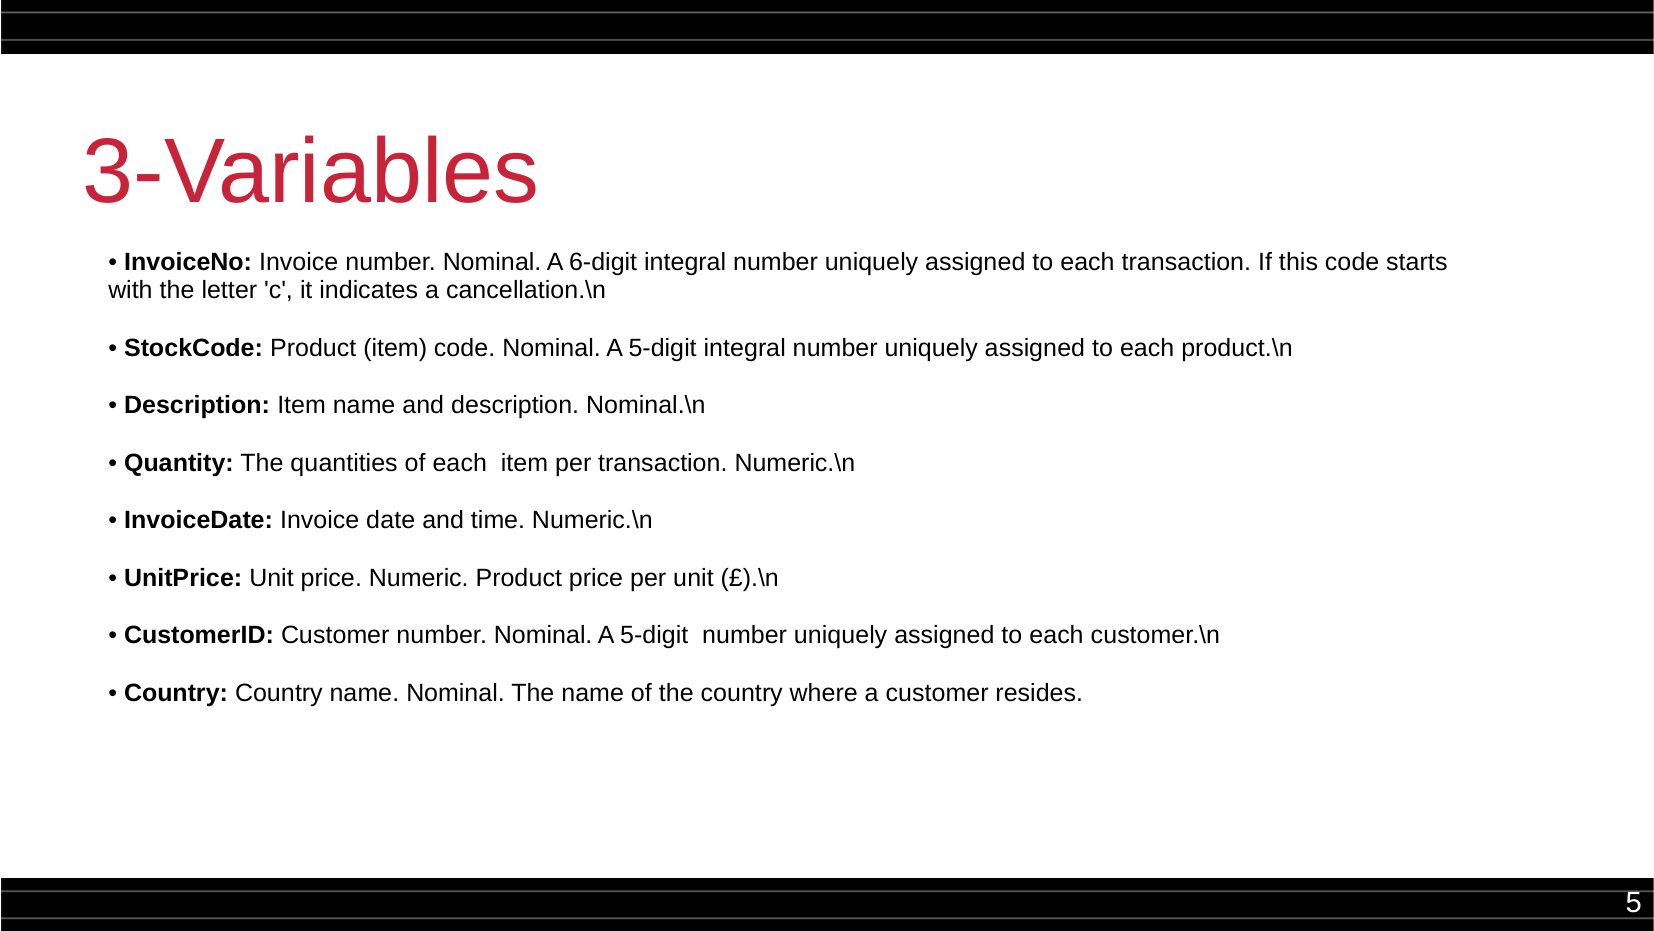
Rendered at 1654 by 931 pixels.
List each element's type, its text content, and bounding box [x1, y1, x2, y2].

picture [1, 0, 1654, 54]
picture [1, 878, 1654, 931]
list • InvoiceNo: Invoice number. Nominal. A 6-digit integral number uniquely assigned to each transaction. If this code starts with the letter 'c', it indicates a cancellation.\n • StockCode: Product (item) code. Nominal. A 5-digit integral number uniquely assigned to each product.\n • Description: Item name and description. Nominal.\n • Quantity: The quantities of each item per transaction. Numeric.\n • InvoiceDate: Invoice date and time. Numeric.\n • UnitPrice: Unit price. Numeric. Product price per unit (£).\n • CustomerID: Customer number. Nominal. A 5-digit number uniquely assigned to each customer.\n • Country: Country name. Nominal. The name of the country where a customer resides. [37, 248, 1501, 802]
title 3-Variables [82, 92, 1571, 249]
